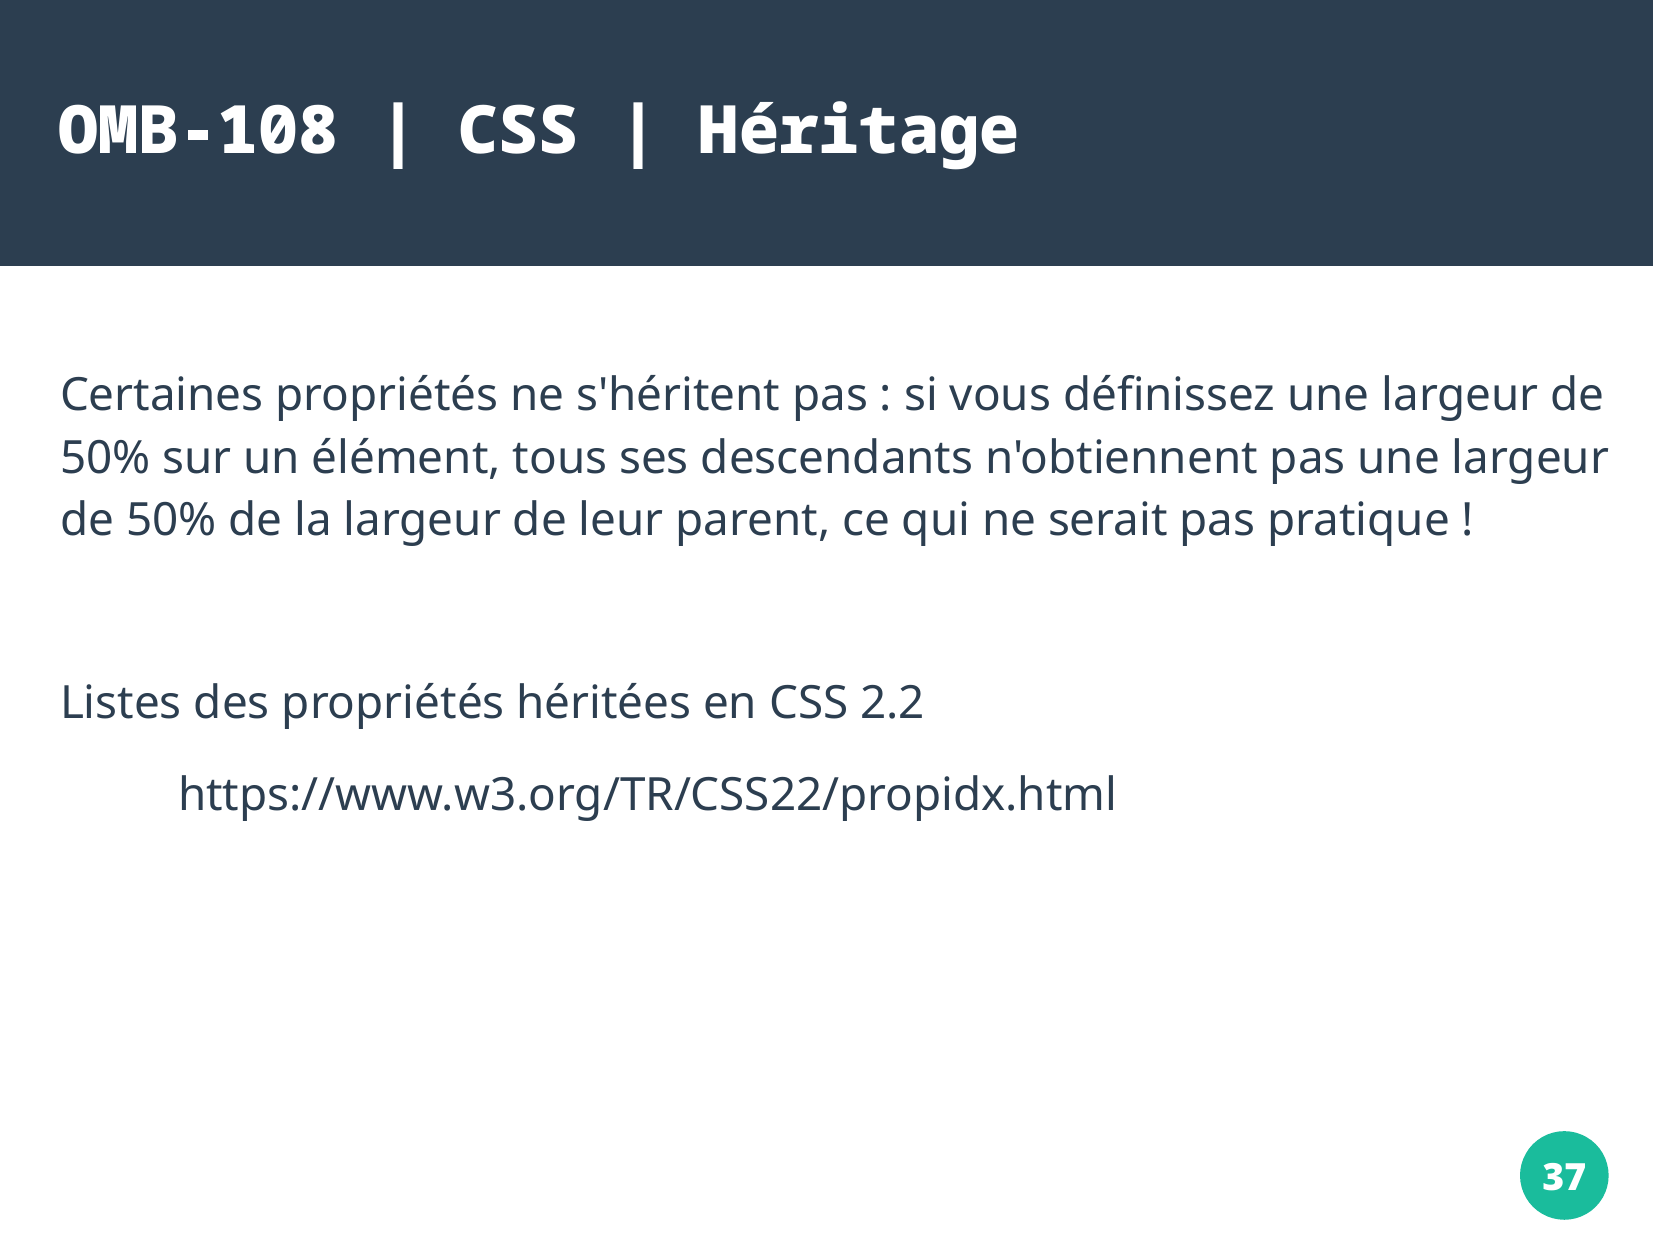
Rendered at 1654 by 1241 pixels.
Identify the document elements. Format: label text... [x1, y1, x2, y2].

title OMB-108 | CSS | Héritage [58, 49, 1594, 207]
list Certaines propriétés ne s'héritent pas : si vous définissez une largeur de 50% sur un élément, tous ses descendants n'obtiennent pas une largeur de 50% de la largeur de leur parent, ce qui ne serait pas pratique ! Listes des propriétés héritées en CSS 2.2 https://www.w3.org/TR/CSS22/propidx.html [60, 270, 1636, 1231]
